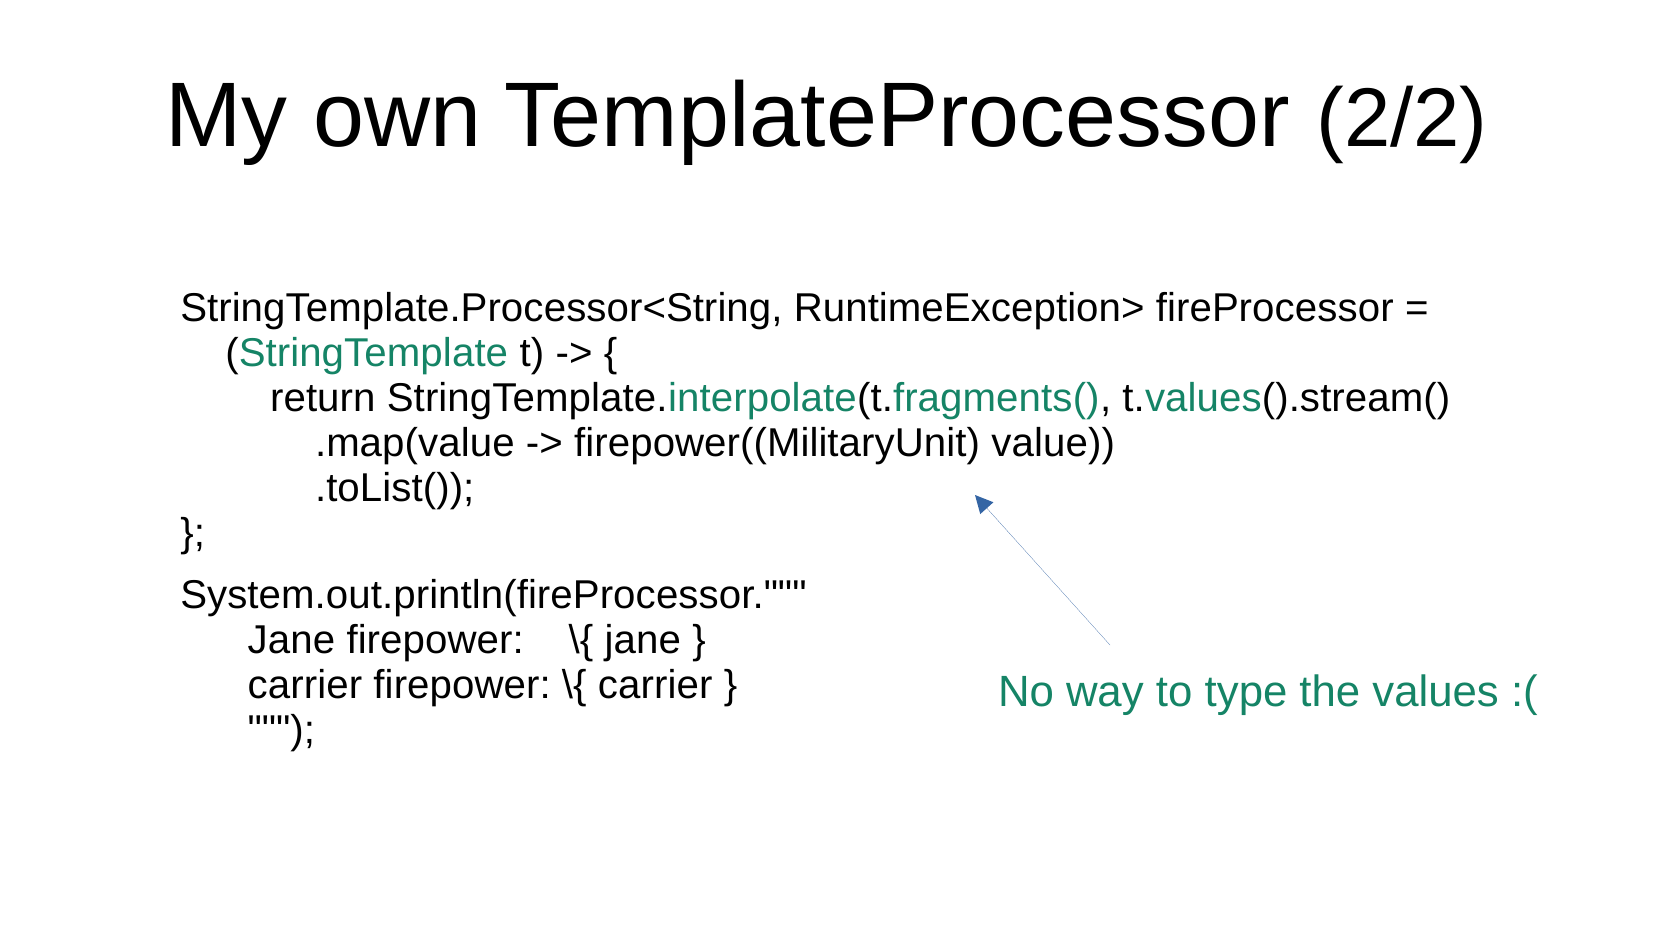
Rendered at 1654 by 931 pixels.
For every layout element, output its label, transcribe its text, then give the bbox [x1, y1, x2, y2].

list StringTemplate.Processor<String, RuntimeException> fireProcessor = (StringTemplate t) -> { return StringTemplate.interpolate(t.fragments(), t.values().stream() .map(value -> firepower((MilitaryUnit) value)) .toList()); }; System.out.println(fireProcessor.""" Jane firepower: \{ jane } carrier firepower: \{ carrier } """); [82, 217, 1571, 758]
text_box No way to type the values :( [983, 660, 1554, 724]
title My own TemplateProcessor (2/2) [82, 37, 1571, 193]
